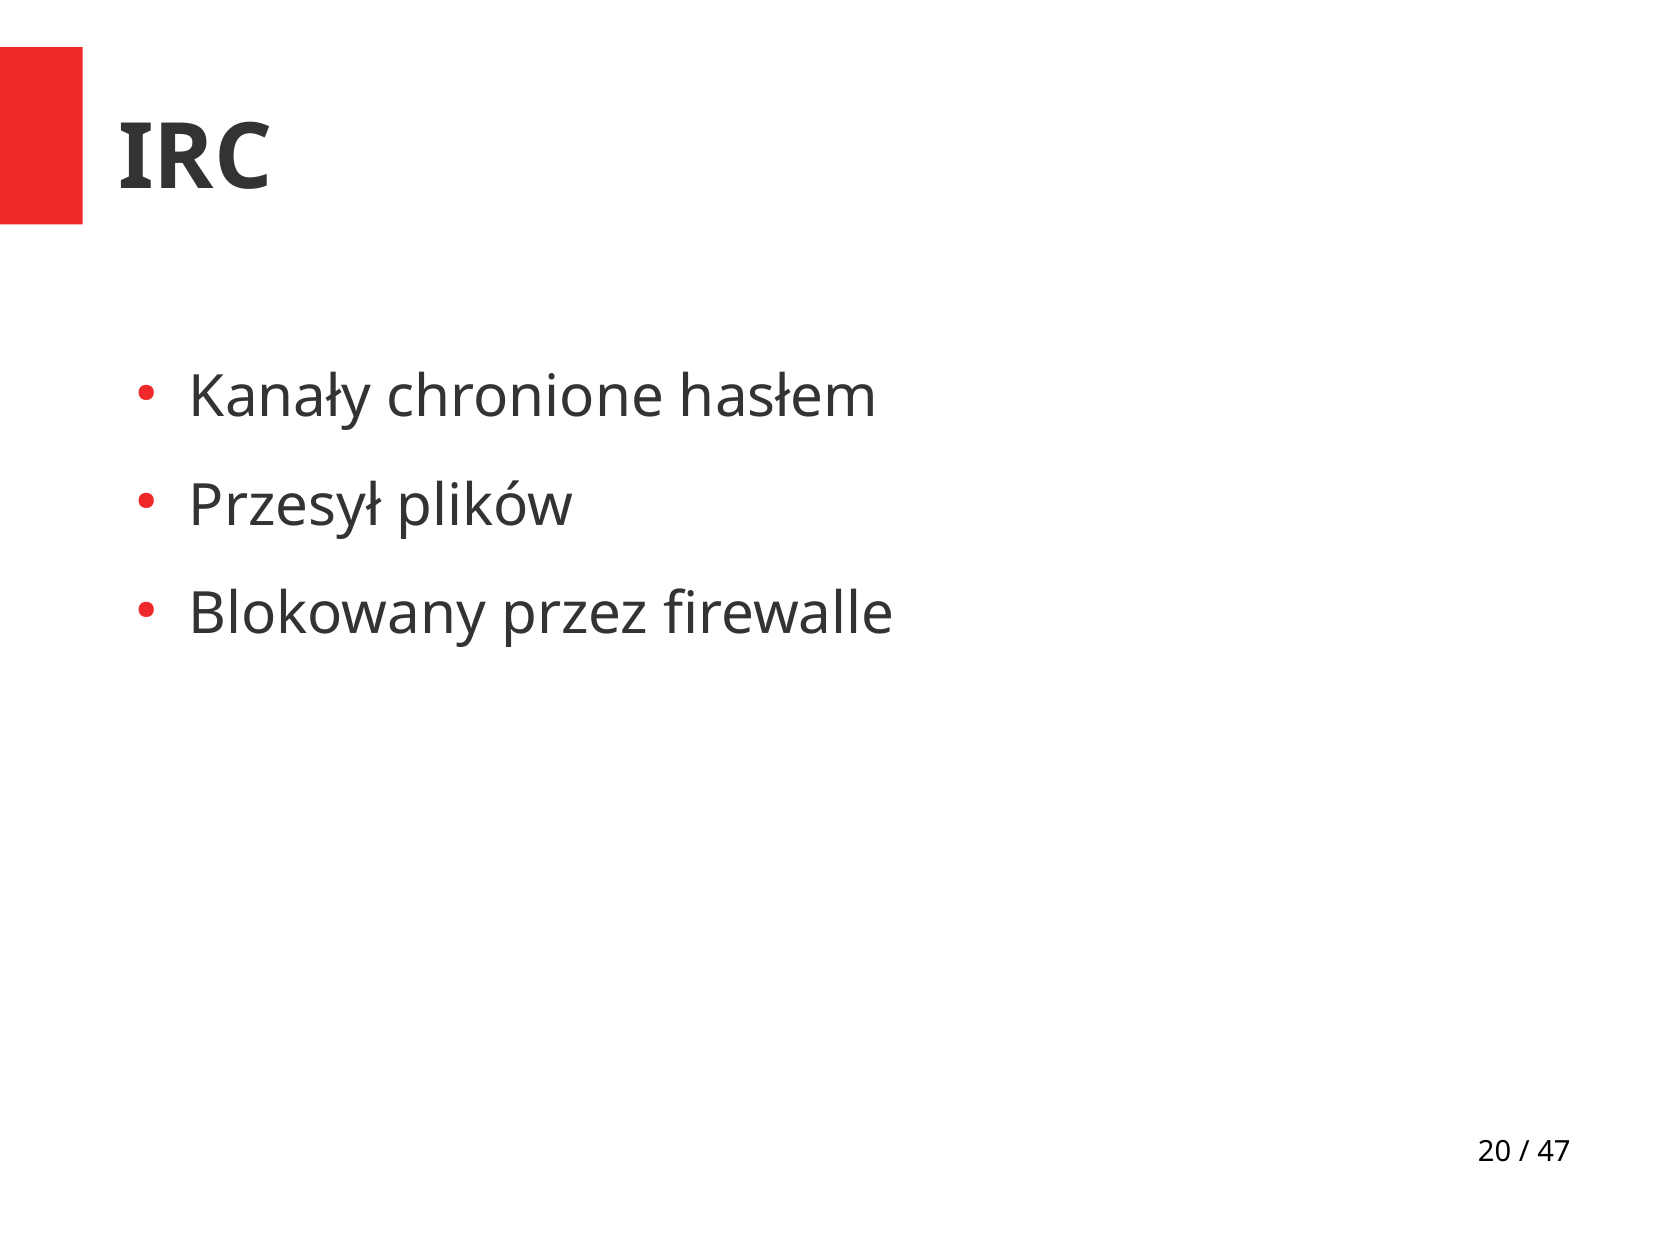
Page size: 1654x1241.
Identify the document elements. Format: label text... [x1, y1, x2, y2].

title IRC [118, 49, 1571, 257]
list Kanały chronione hasłem Przesył plików Blokowany przez firewalle [118, 354, 1536, 1074]
